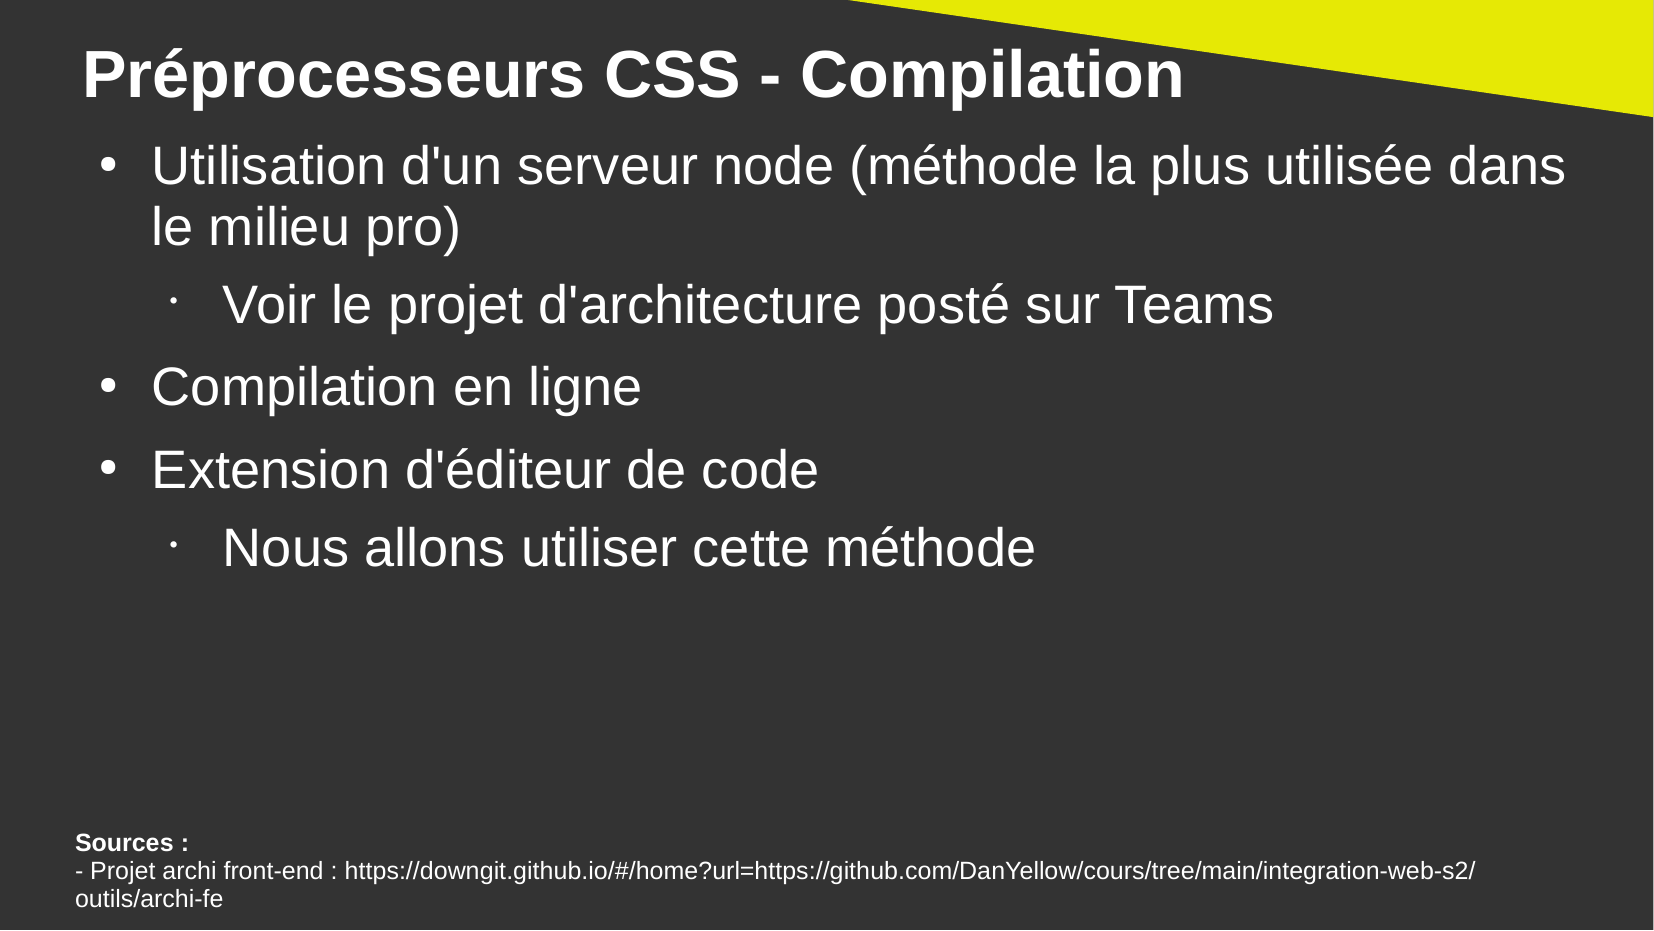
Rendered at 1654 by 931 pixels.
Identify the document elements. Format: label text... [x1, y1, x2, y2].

title Préprocesseurs CSS - Compilation [82, 37, 1571, 114]
text_box Sources : - Projet archi front-end : https://downgit.github.io/#/home?url=https://github.com/DanYellow/cours/tree/main/integration-web-s2/outils/archi-fe [60, 821, 1546, 931]
text_box [848, 0, 1654, 118]
list Utilisation d'un serveur node (méthode la plus utilisée dans le milieu pro) Voir le projet d'architecture posté sur Teams Compilation en ligne Extension d'éditeur de code Nous allons utiliser cette méthode [80, 135, 1620, 756]
